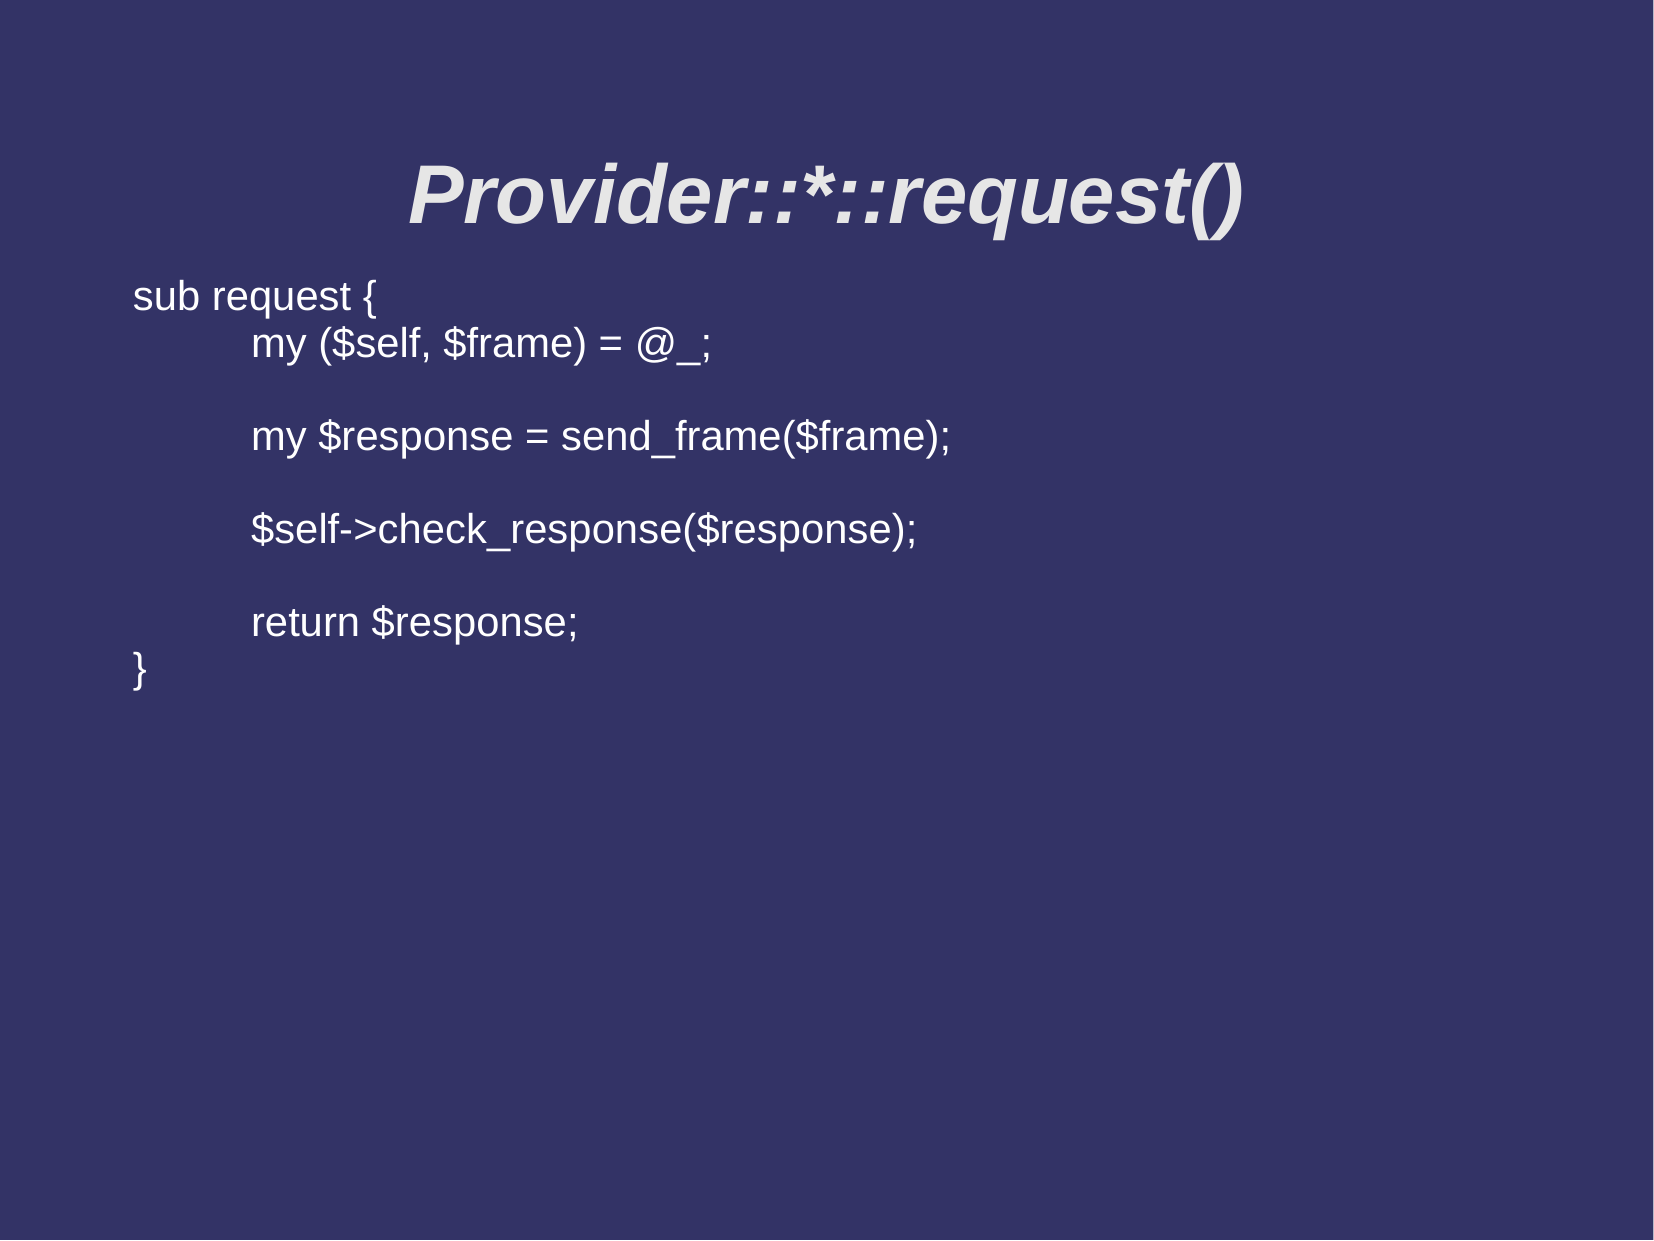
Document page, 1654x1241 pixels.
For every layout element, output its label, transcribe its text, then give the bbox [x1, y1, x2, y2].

title Provider::*::request() [118, 90, 1536, 265]
text_box sub request { my ($self, $frame) = @_; my $response = send_frame($frame); $self->check_response($response); return $response; } [118, 265, 1536, 1146]
